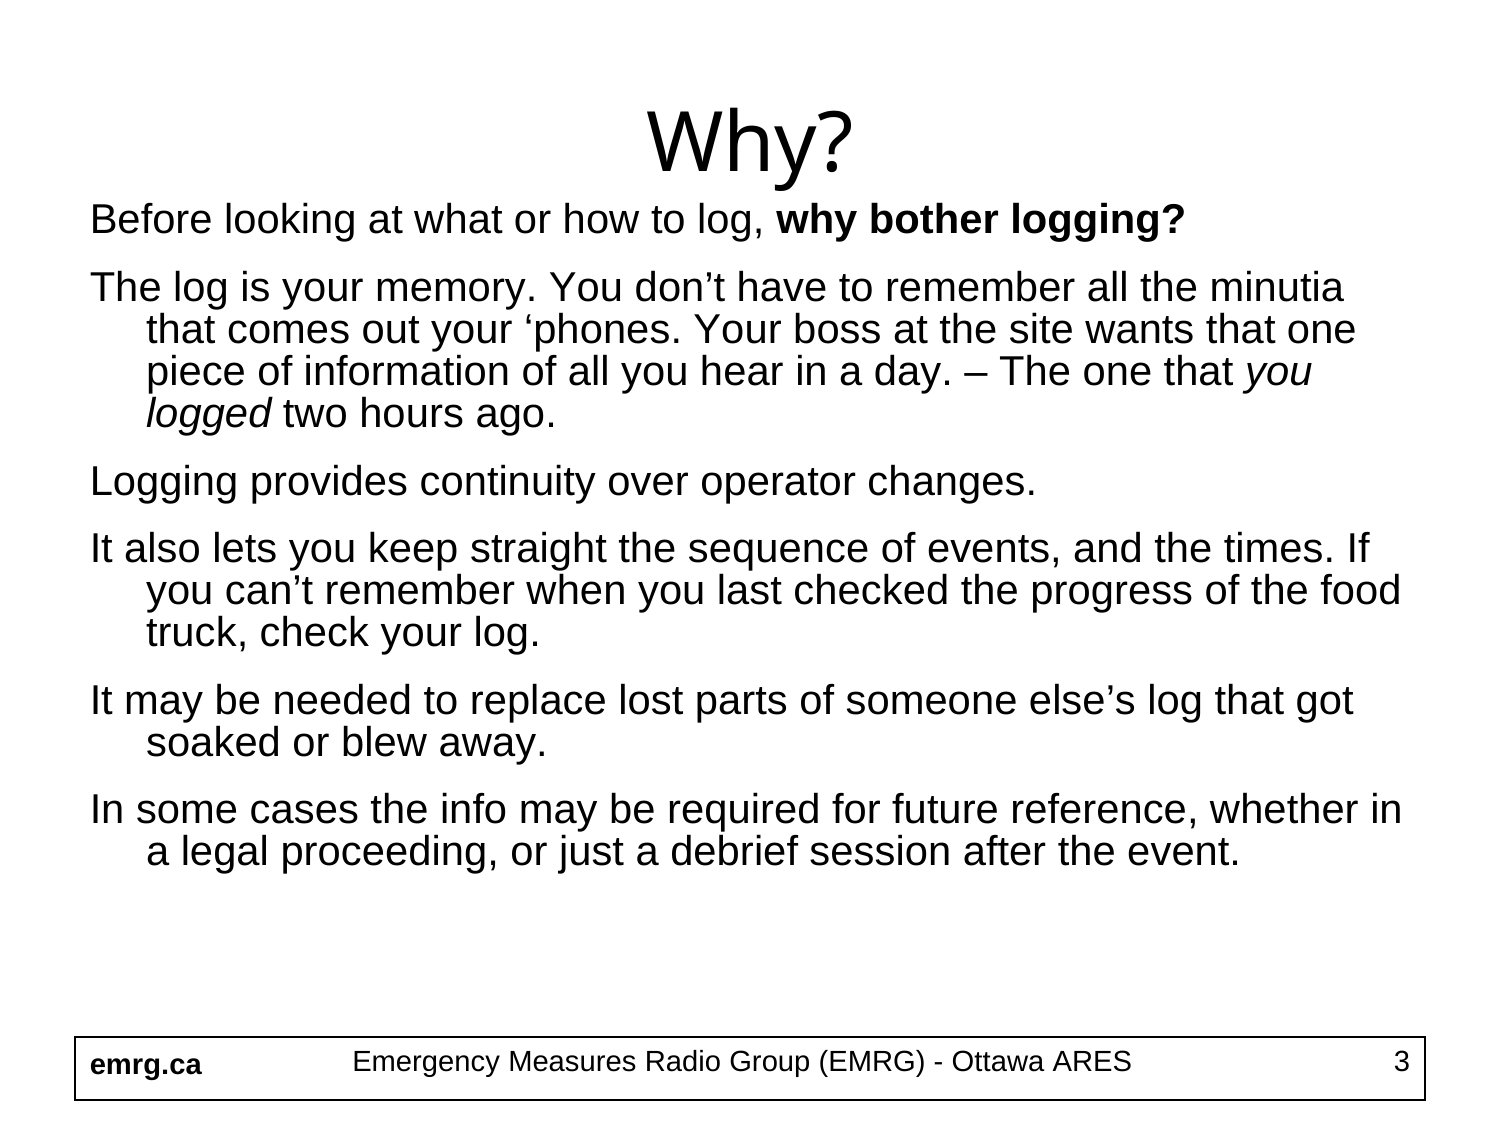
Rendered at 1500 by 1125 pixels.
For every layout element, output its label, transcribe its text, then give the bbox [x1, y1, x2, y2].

title Why? [75, 45, 1426, 192]
list Before looking at what or how to log, why bother logging? The log is your memory. You don’t have to remember all the minutia that comes out your ‘phones. Your boss at the site wants that one piece of information of all you hear in a day. – The one that you logged two hours ago. Logging provides continuity over operator changes. It also lets you keep straight the sequence of events, and the times. If you can’t remember when you last checked the progress of the food truck, check your log. It may be needed to replace lost parts of someone else’s log that got soaked or blew away. In some cases the info may be required for future reference, whether in a legal proceeding, or just a debrief session after the event. [75, 192, 1426, 1026]
